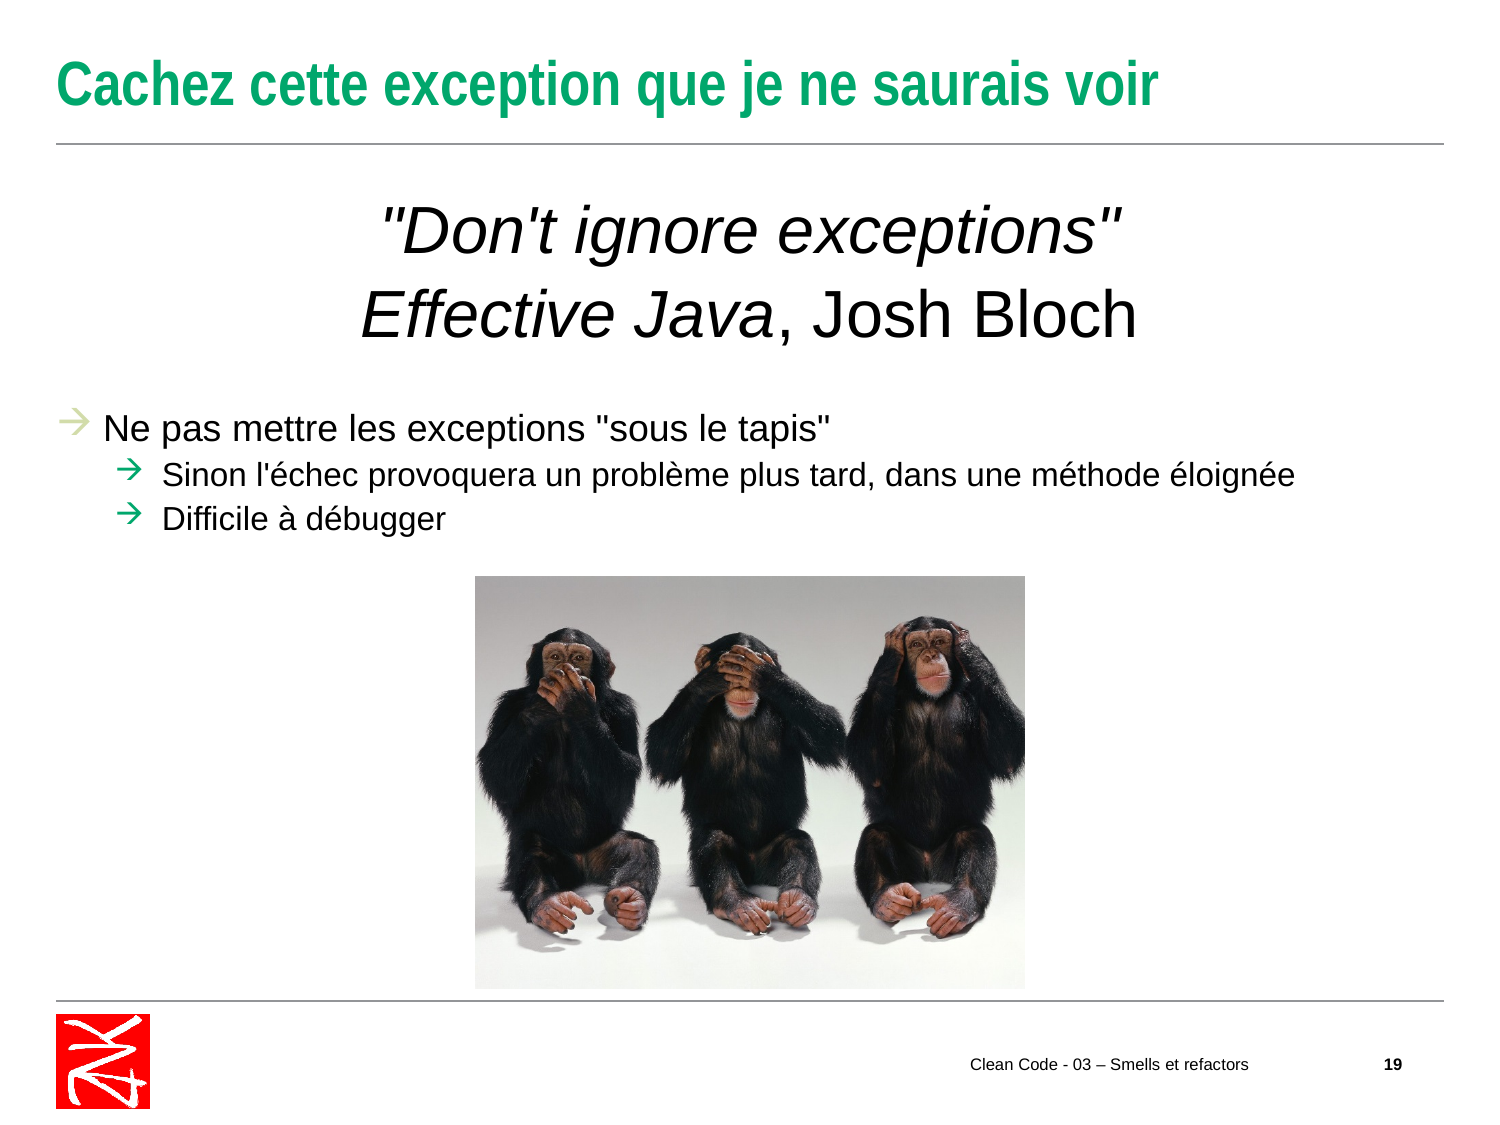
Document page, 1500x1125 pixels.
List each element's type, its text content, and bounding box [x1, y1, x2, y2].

picture [55, 1014, 151, 1109]
footer Clean Code - 03 – Smells et refactors [919, 1049, 1250, 1079]
title Cachez cette exception que je ne saurais voir [56, 18, 1444, 142]
list "Don't ignore exceptions" Effective Java, Josh Bloch Ne pas mettre les exceptions "sous le tapis" Sinon l'échec provoquera un problème plus tard, dans une méthode éloignée Difficile à débugger [56, 186, 1444, 972]
picture [475, 576, 1025, 989]
slide_number <number> [1372, 1049, 1403, 1079]
